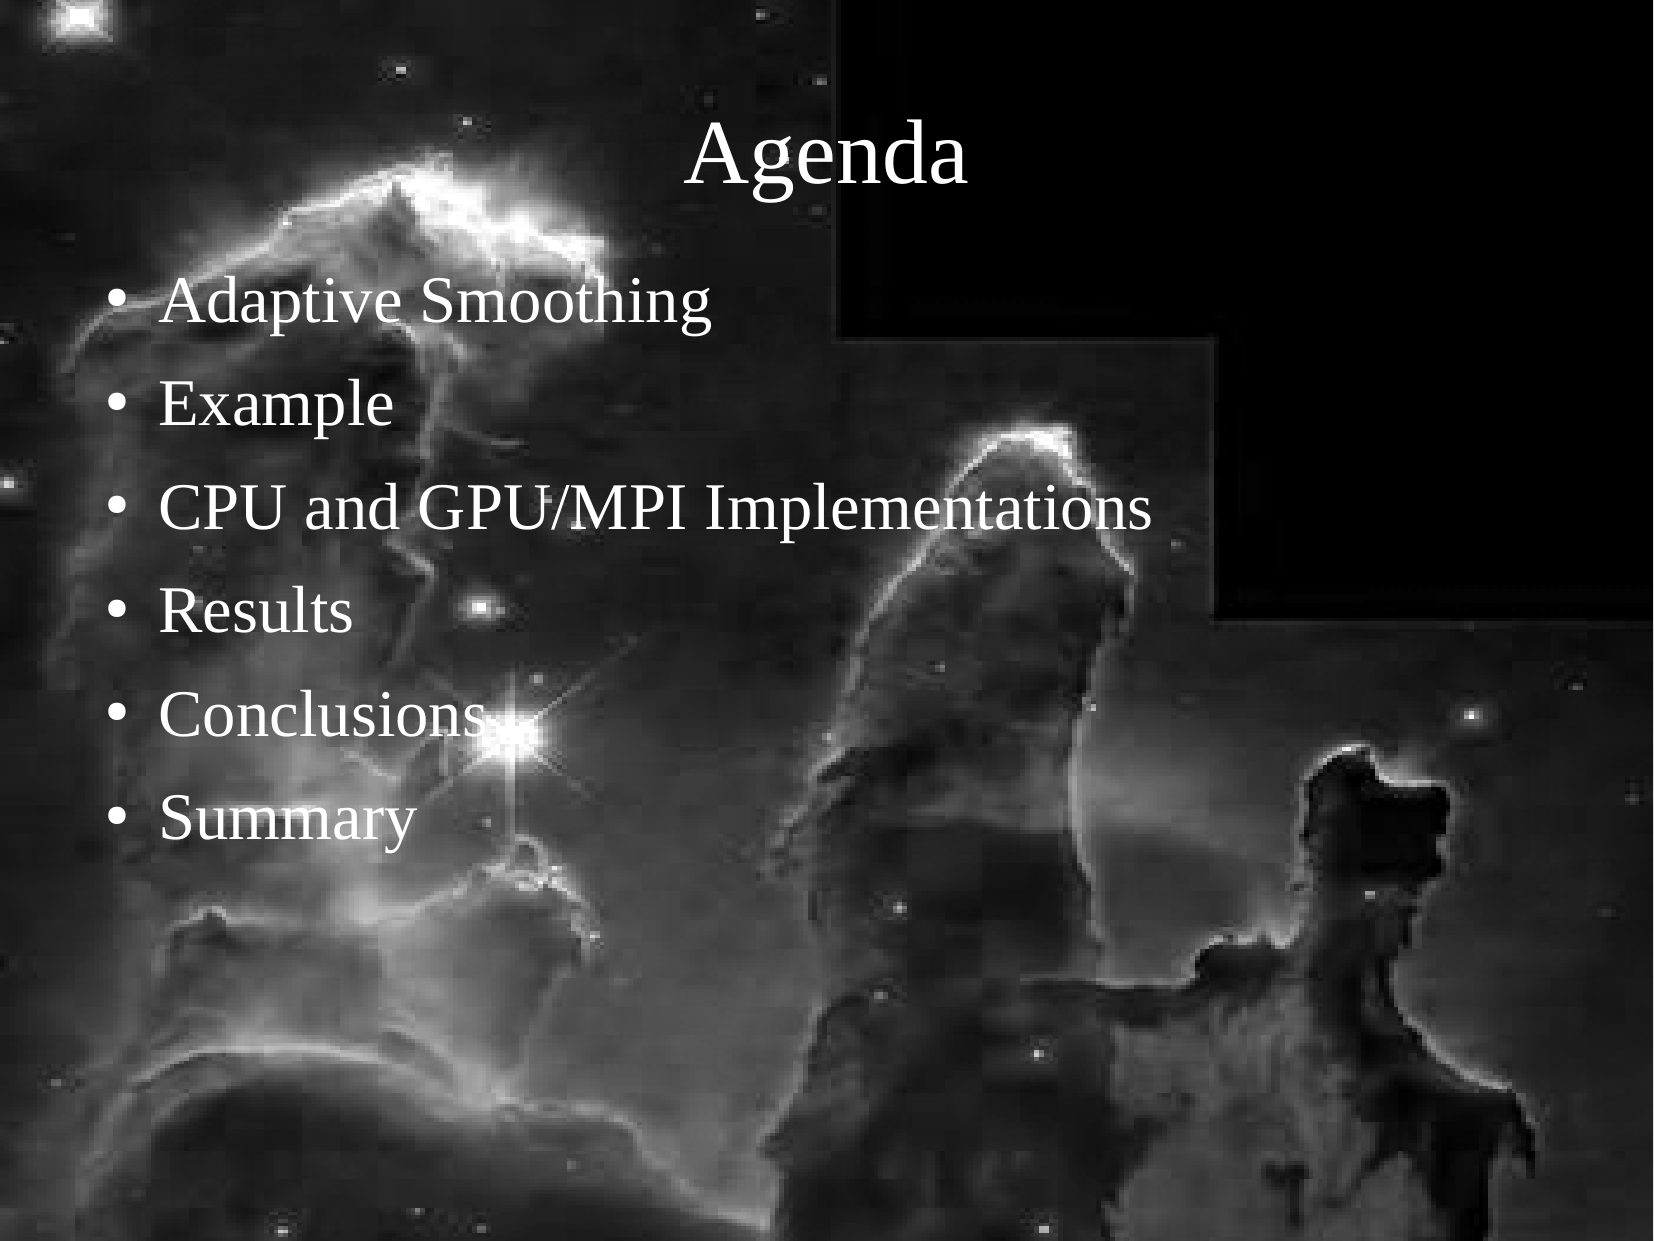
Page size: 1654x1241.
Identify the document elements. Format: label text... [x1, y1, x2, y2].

title Agenda [82, 49, 1571, 257]
picture [0, 0, 1654, 1241]
list Adaptive Smoothing Example CPU and GPU/MPI Implementations Results Conclusions Summary [87, 262, 1576, 1082]
